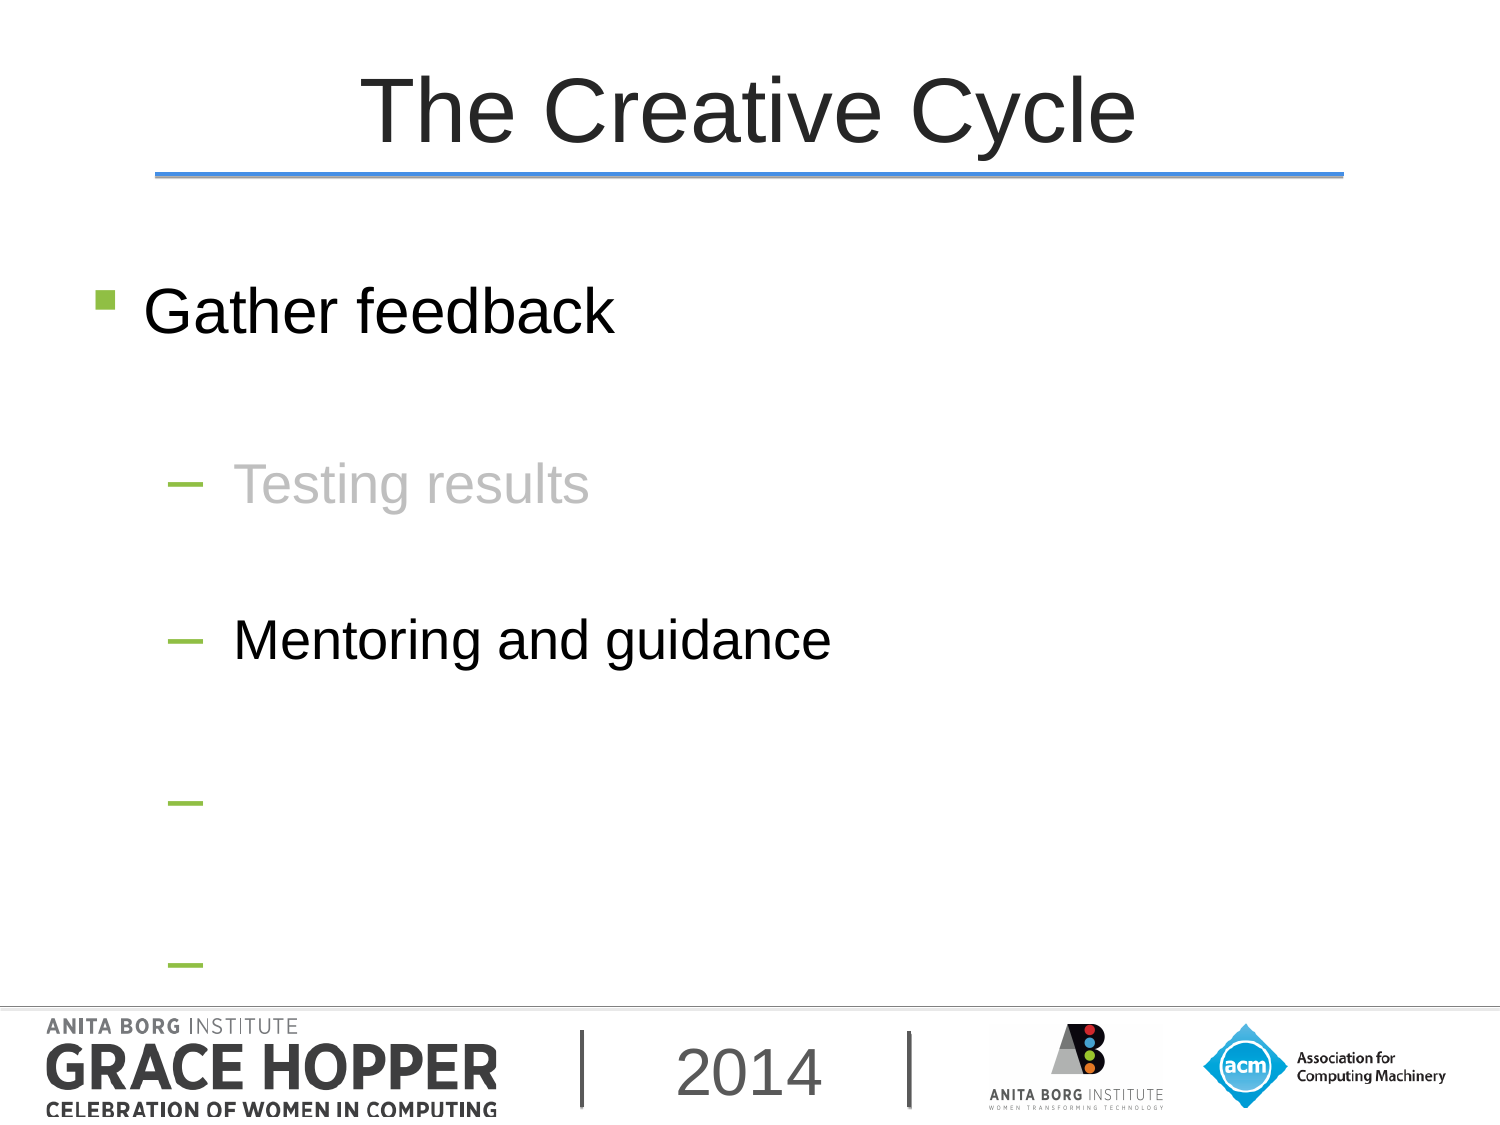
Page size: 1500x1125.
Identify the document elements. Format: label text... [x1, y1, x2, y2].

picture [989, 1024, 1163, 1110]
list Gather feedback Testing results Mentoring and guidance Discussion of strategies General suggestions [75, 262, 1425, 1005]
title The Creative Cycle [75, 19, 1425, 191]
